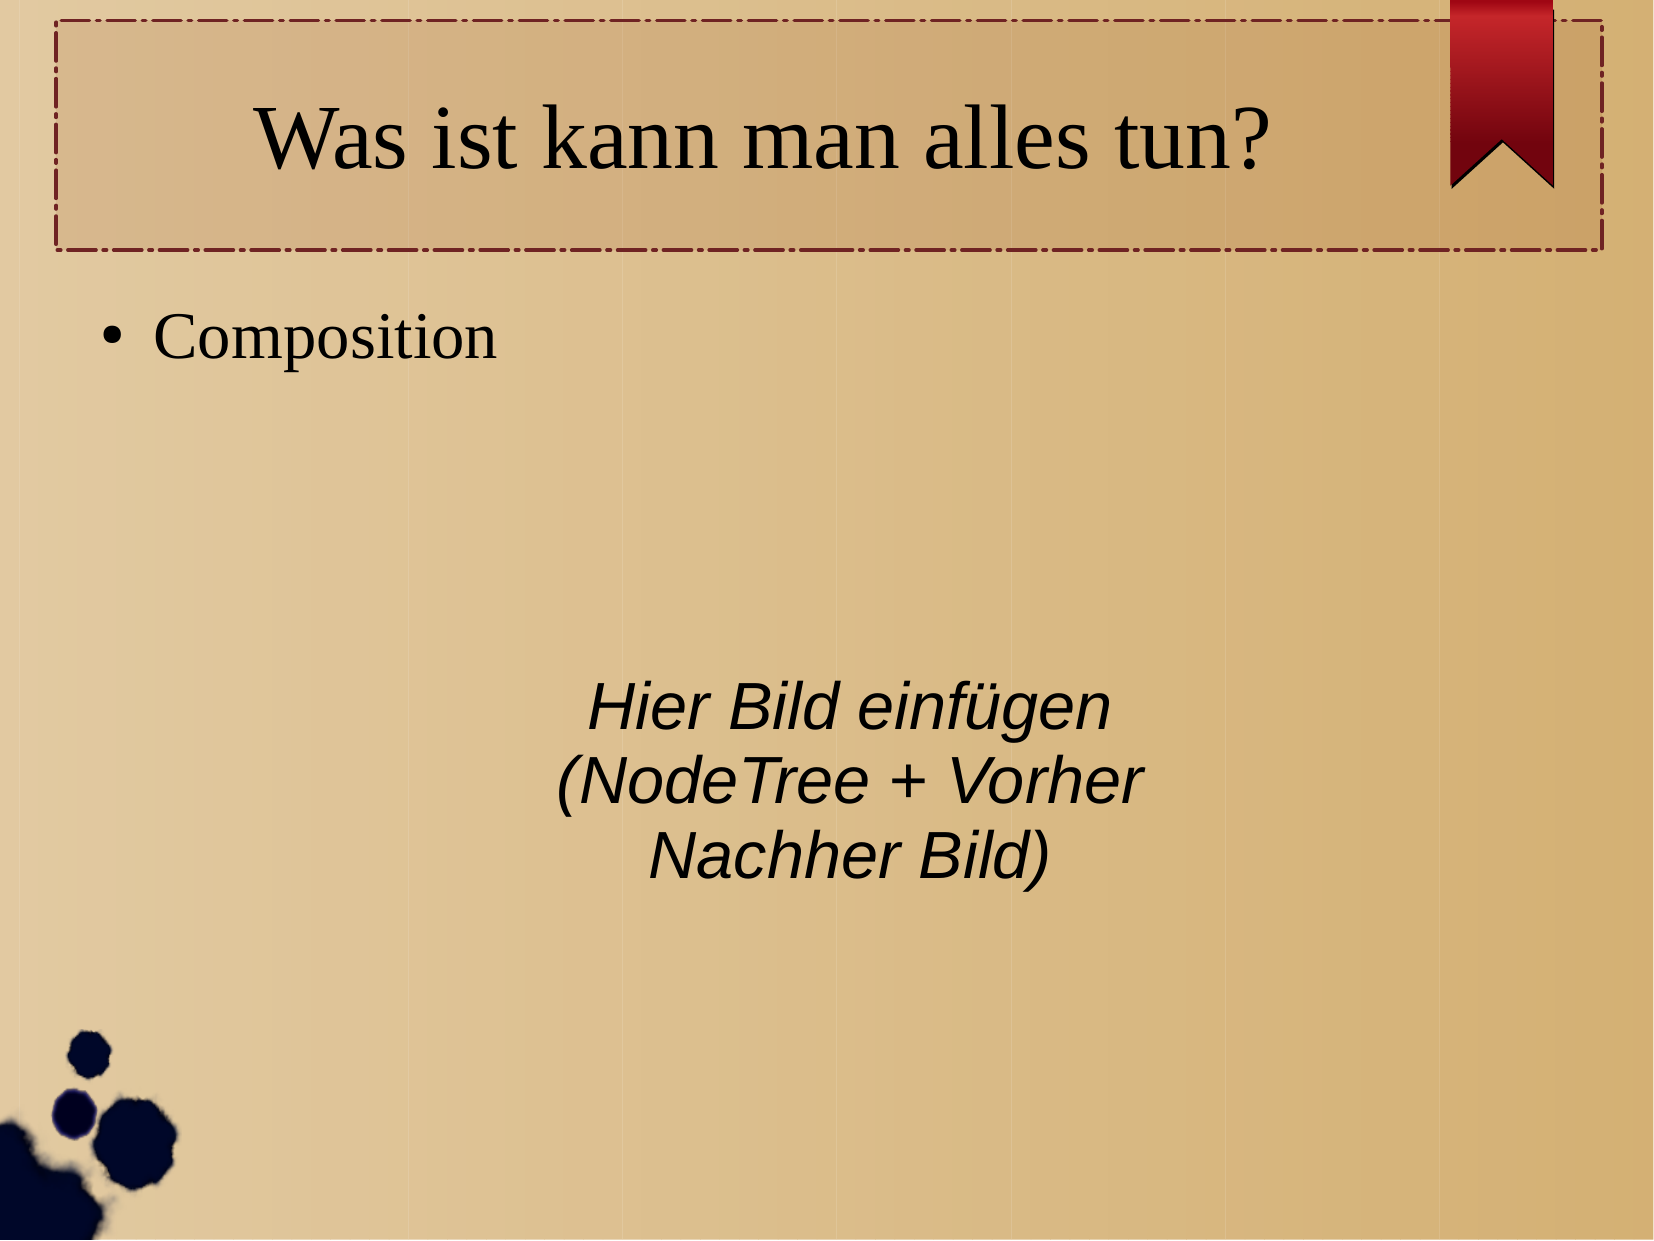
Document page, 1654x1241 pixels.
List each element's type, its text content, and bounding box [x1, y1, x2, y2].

title Was ist kann man alles tun? [82, 47, 1412, 229]
list Composition [82, 299, 1571, 438]
text_box Hier Bild einfügen (NodeTree + Vorher Nachher Bild) [507, 661, 1193, 976]
